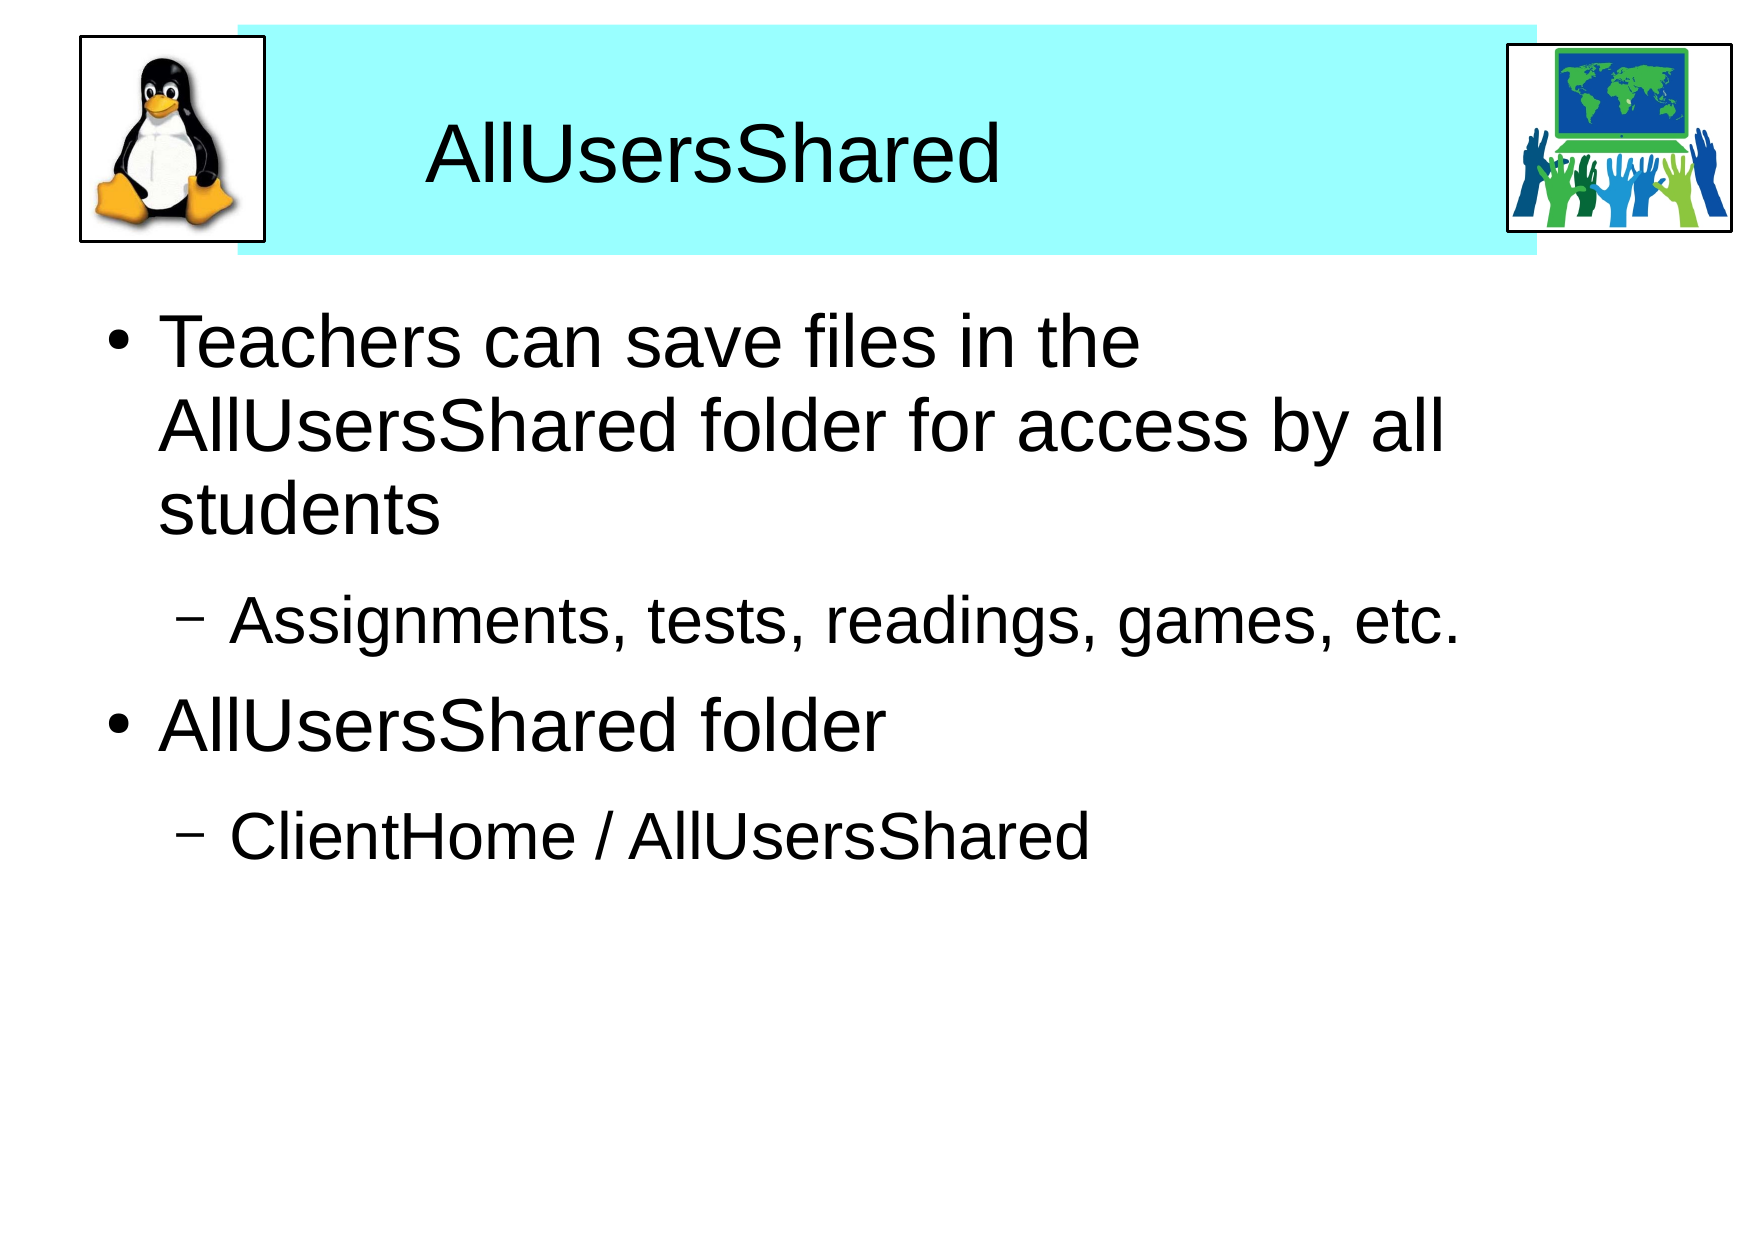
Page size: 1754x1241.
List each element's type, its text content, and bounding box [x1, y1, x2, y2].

picture [1509, 46, 1730, 230]
picture [82, 38, 263, 240]
title AllUsersShared [87, 94, 1341, 213]
list Teachers can save files in the AllUsersShared folder for access by all students Assignments, tests, readings, games, etc. AllUsersShared folder ClientHome / AllUsersShared [87, 299, 1667, 1019]
